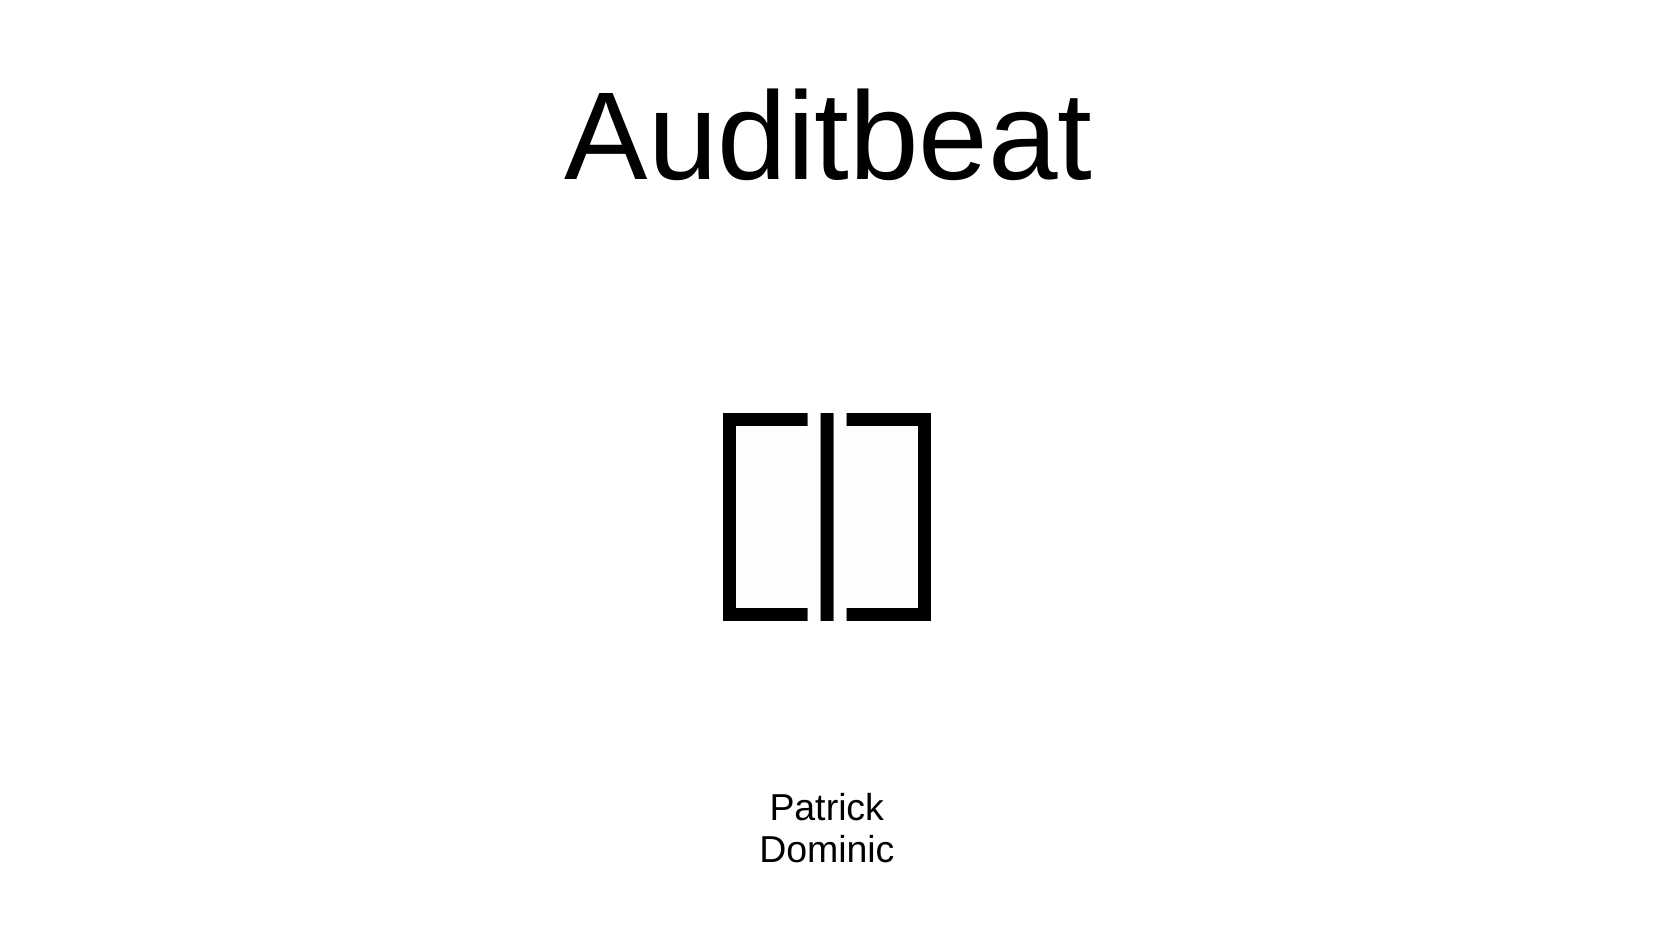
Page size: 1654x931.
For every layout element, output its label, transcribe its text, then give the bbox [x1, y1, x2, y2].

text_box Auditbeat [537, 59, 1121, 355]
picture [723, 413, 931, 621]
text_box Patrick Dominic [655, 779, 999, 879]
